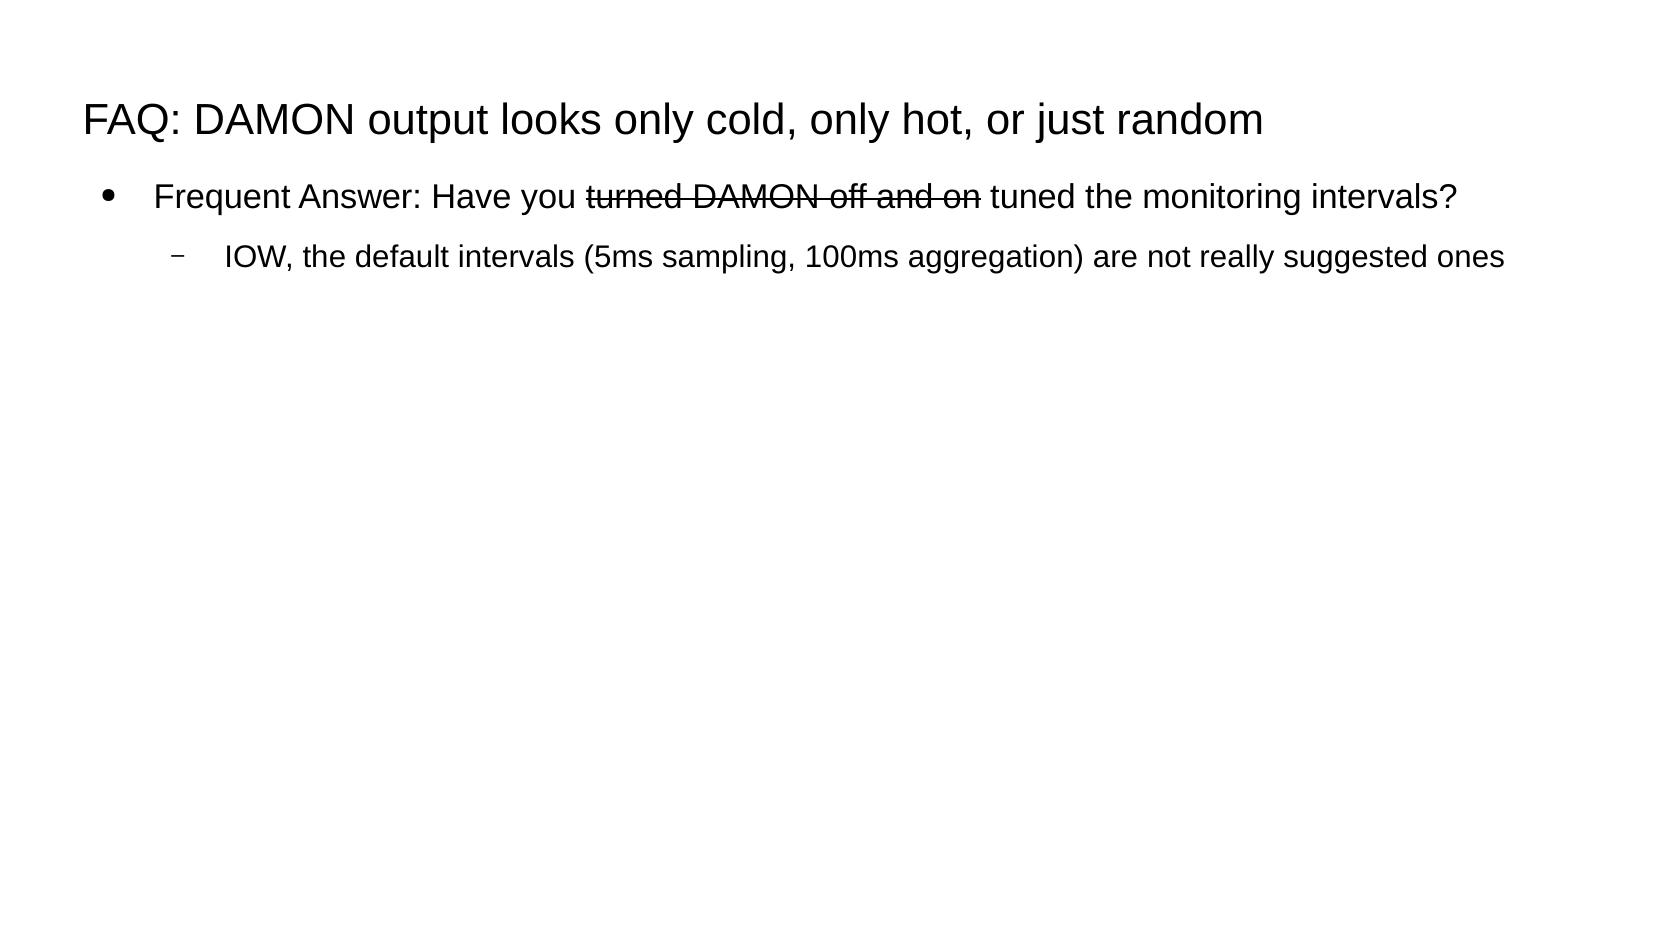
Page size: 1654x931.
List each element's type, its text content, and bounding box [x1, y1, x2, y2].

list Frequent Answer: Have you turned DAMON off and on tuned the monitoring intervals? IOW, the default intervals (5ms sampling, 100ms aggregation) are not really suggested ones [82, 177, 1571, 833]
title FAQ: DAMON output looks only cold, only hot, or just random [82, 81, 1571, 157]
